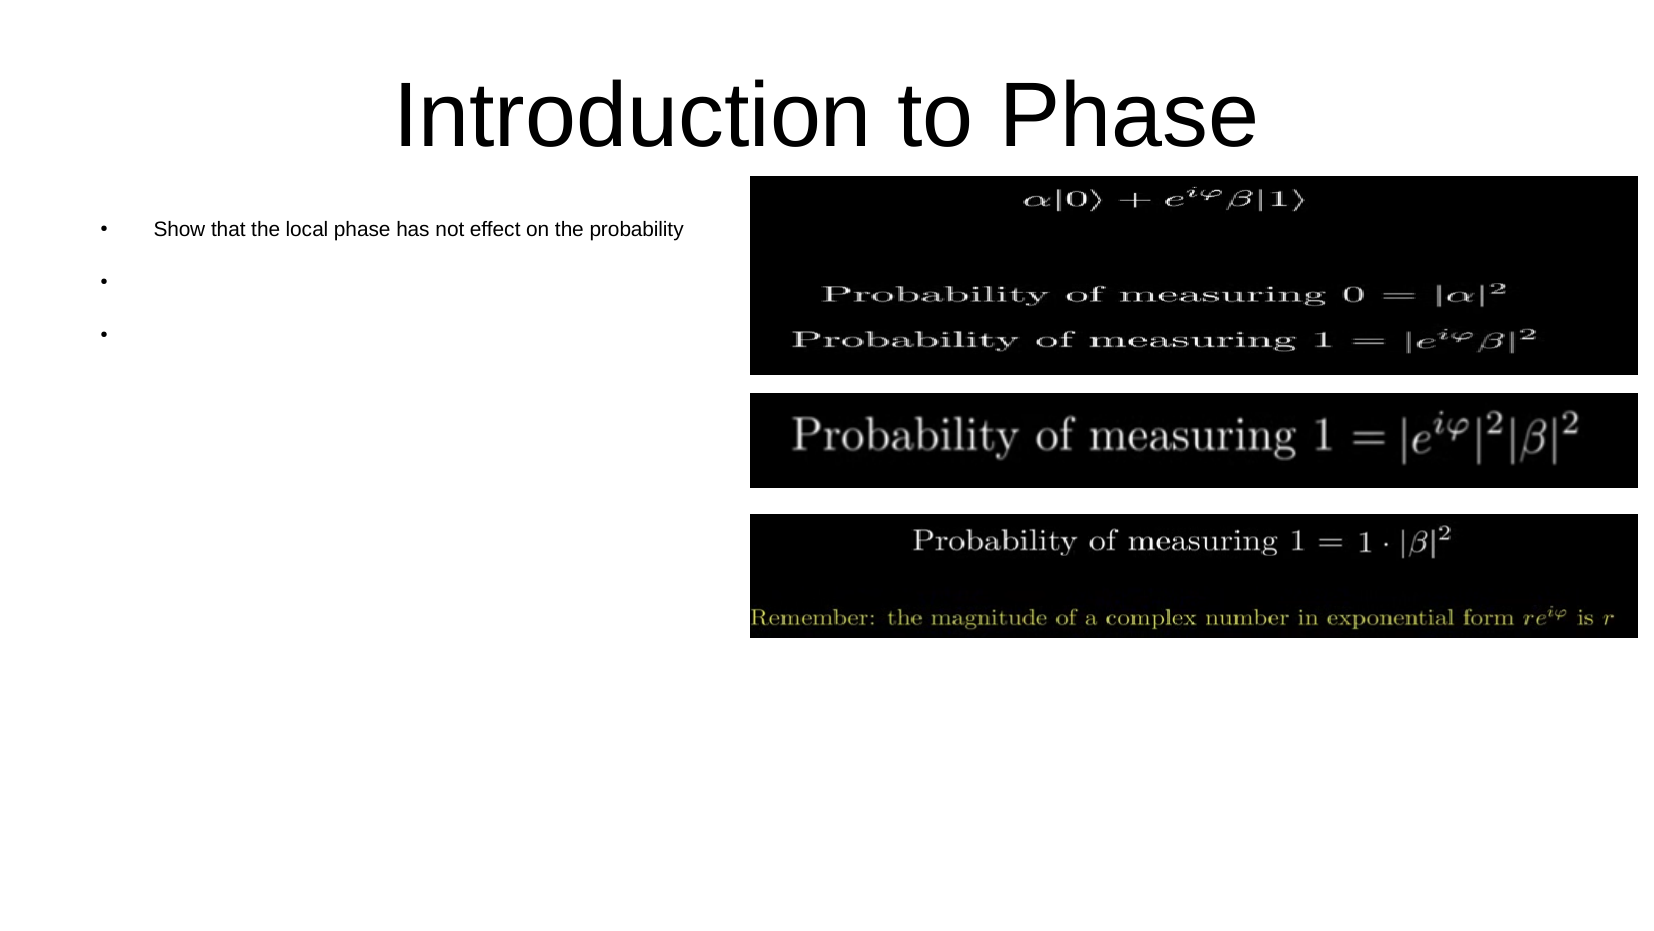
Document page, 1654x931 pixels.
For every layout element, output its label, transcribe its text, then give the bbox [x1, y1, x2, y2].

picture [750, 514, 1638, 638]
picture [750, 176, 1638, 376]
title Introduction to Phase [82, 37, 1571, 193]
picture [750, 393, 1638, 488]
list Show that the local phase has not effect on the probability [82, 217, 1571, 758]
